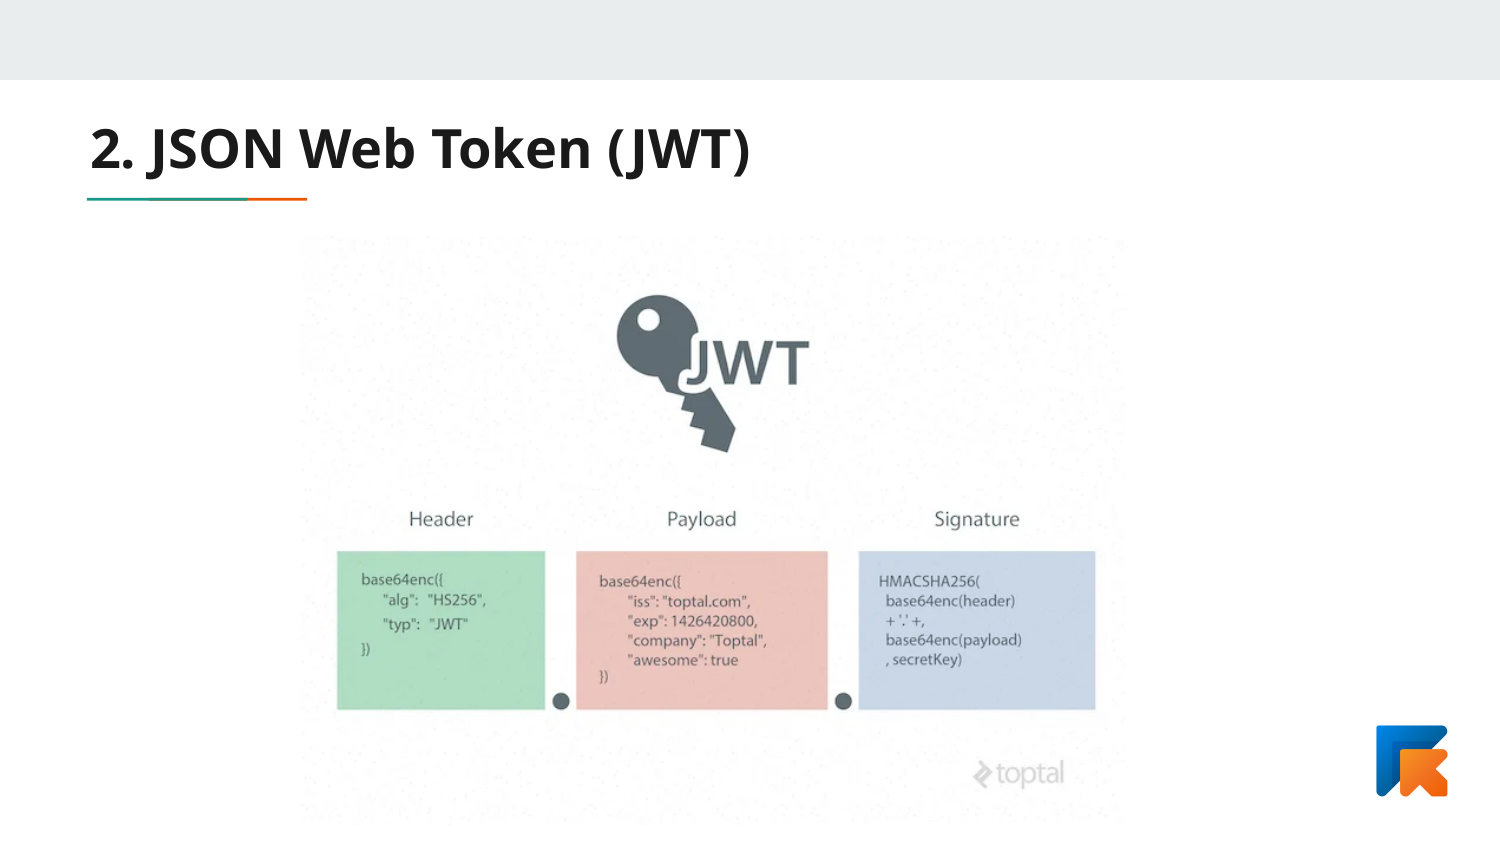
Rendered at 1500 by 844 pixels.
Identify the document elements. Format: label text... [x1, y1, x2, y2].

picture [300, 236, 1126, 826]
title 2. JSON Web Token (JWT) [75, 99, 1337, 188]
picture [1348, 711, 1476, 809]
